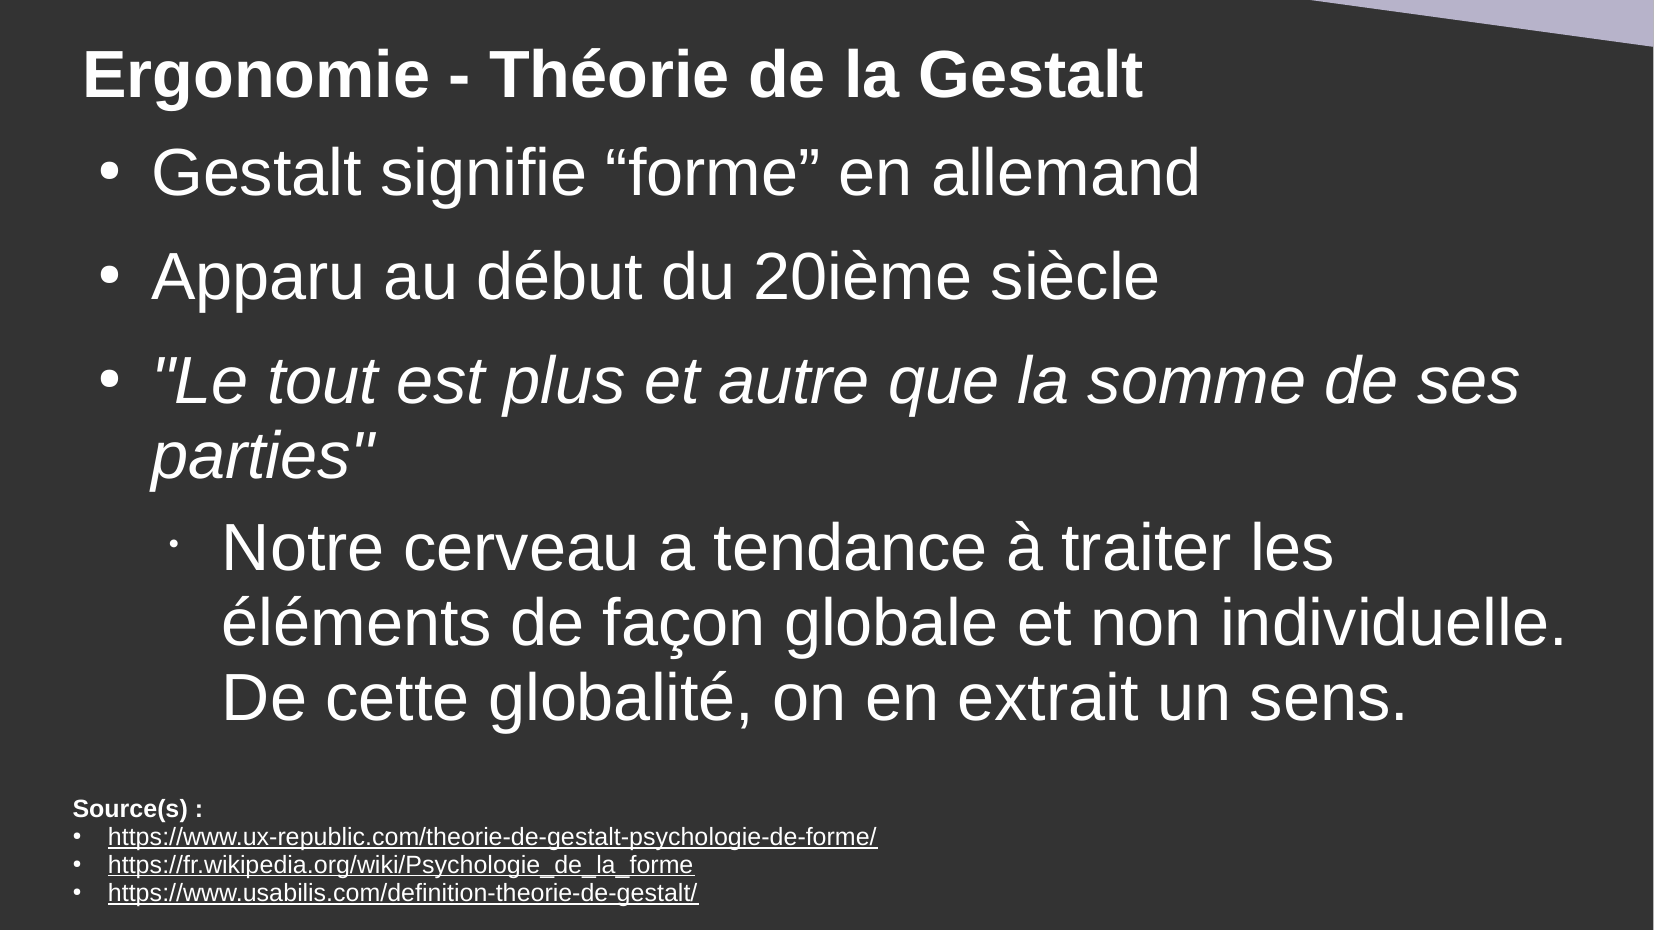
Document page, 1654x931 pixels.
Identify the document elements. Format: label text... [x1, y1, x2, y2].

title Ergonomie - Théorie de la Gestalt [82, 37, 1571, 114]
list Gestalt signifie “forme” en allemand Apparu au début du 20ième siècle "Le tout est plus et autre que la somme de ses parties" Notre cerveau a tendance à traiter les éléments de façon globale et non individuelle. De cette globalité, on en extrait un sens. [80, 134, 1620, 803]
text_box Source(s) : https://www.ux-republic.com/theorie-de-gestalt-psychologie-de-forme/ https://fr.wikipedia.org/wiki/Psychologie_de_la_forme https://www.usabilis.com/definition-theorie-de-gestalt/ [57, 787, 1543, 915]
text_box [1310, 0, 1654, 47]
